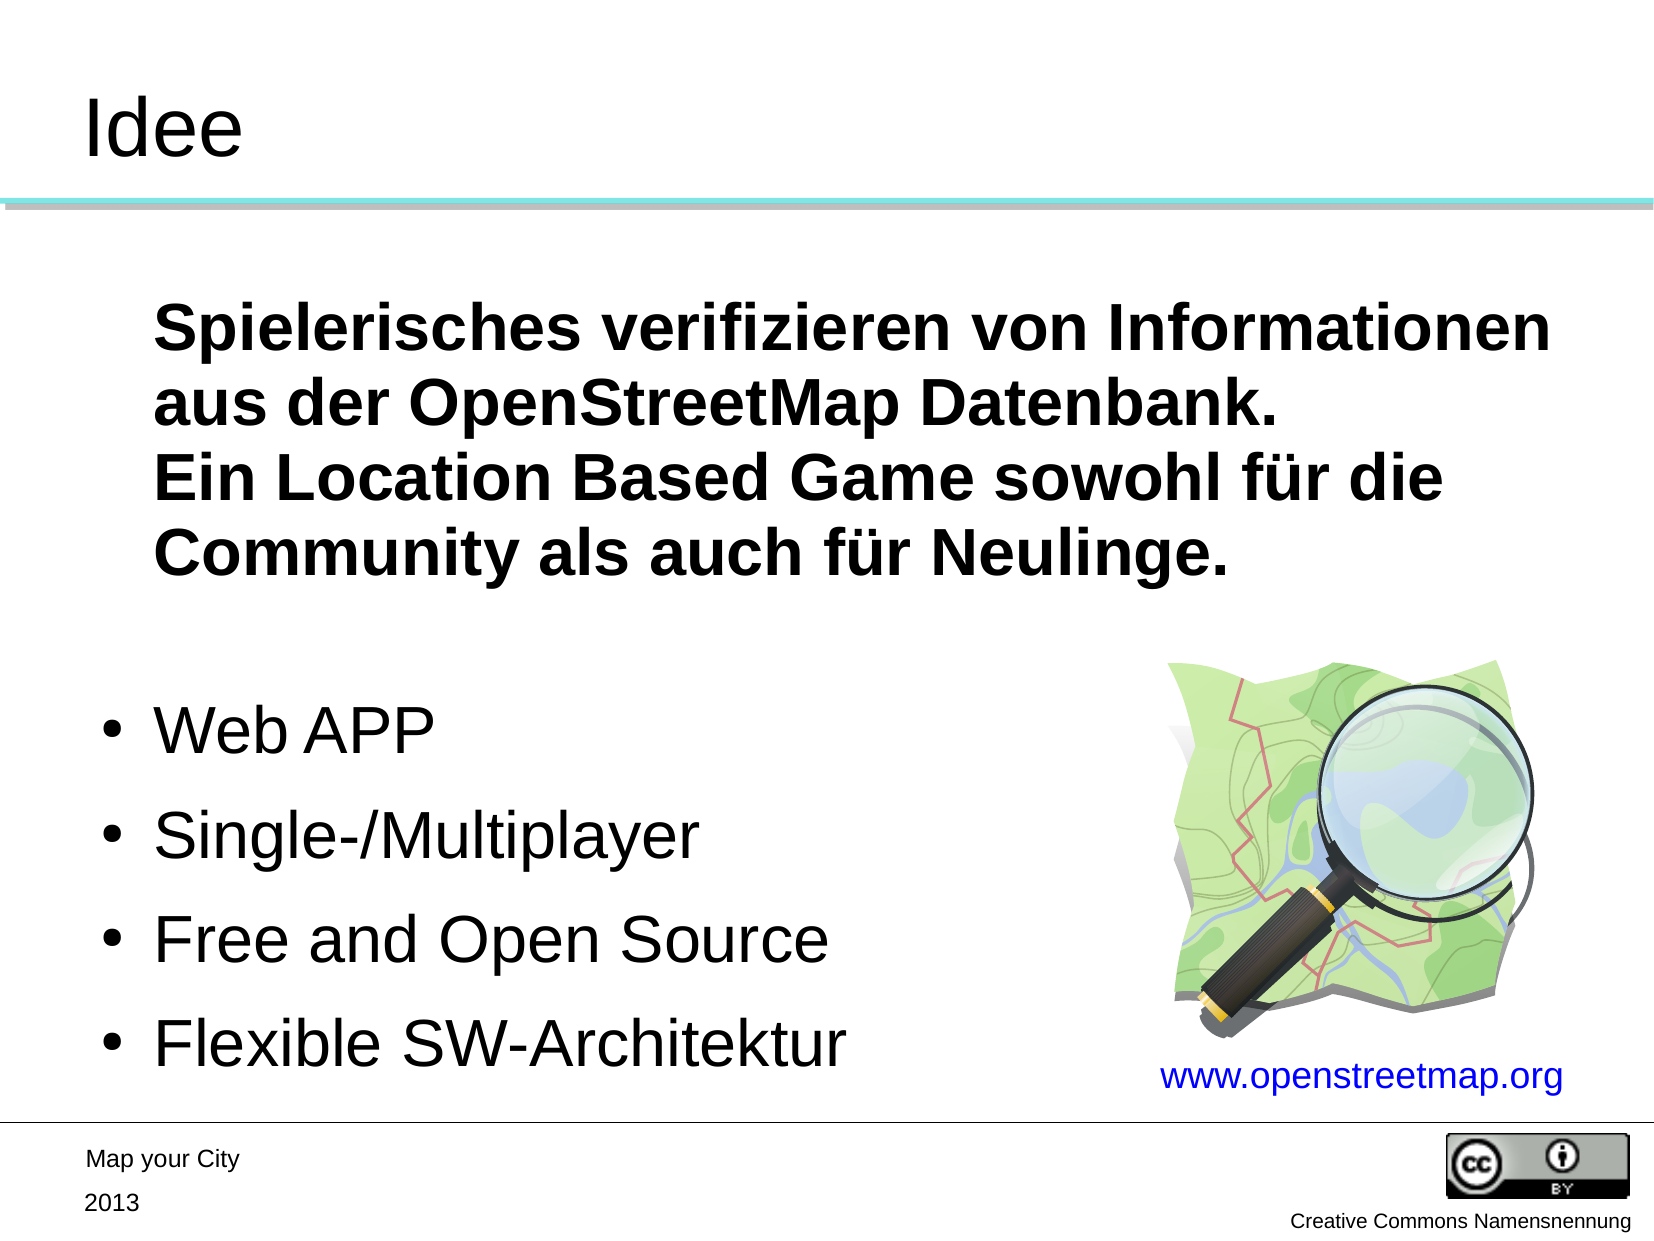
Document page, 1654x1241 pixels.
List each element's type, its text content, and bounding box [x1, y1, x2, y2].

list Spielerisches verifizieren von Informationen aus der OpenStreetMap Datenbank. Ein Location Based Game sowohl für die Community als auch für Neulinge. Web APP Single-/Multiplayer Free and Open Source Flexible SW-Architektur [82, 290, 1571, 1109]
picture [1153, 659, 1554, 1047]
text_box Creative Commons Namensnennung [1275, 1202, 1654, 1241]
picture [1446, 1133, 1630, 1199]
text_box www.openstreetmap.org [1145, 1047, 1584, 1128]
text_box Map your City [70, 1137, 308, 1180]
title Idee [82, 81, 1571, 175]
text_box 2013 [69, 1181, 674, 1225]
